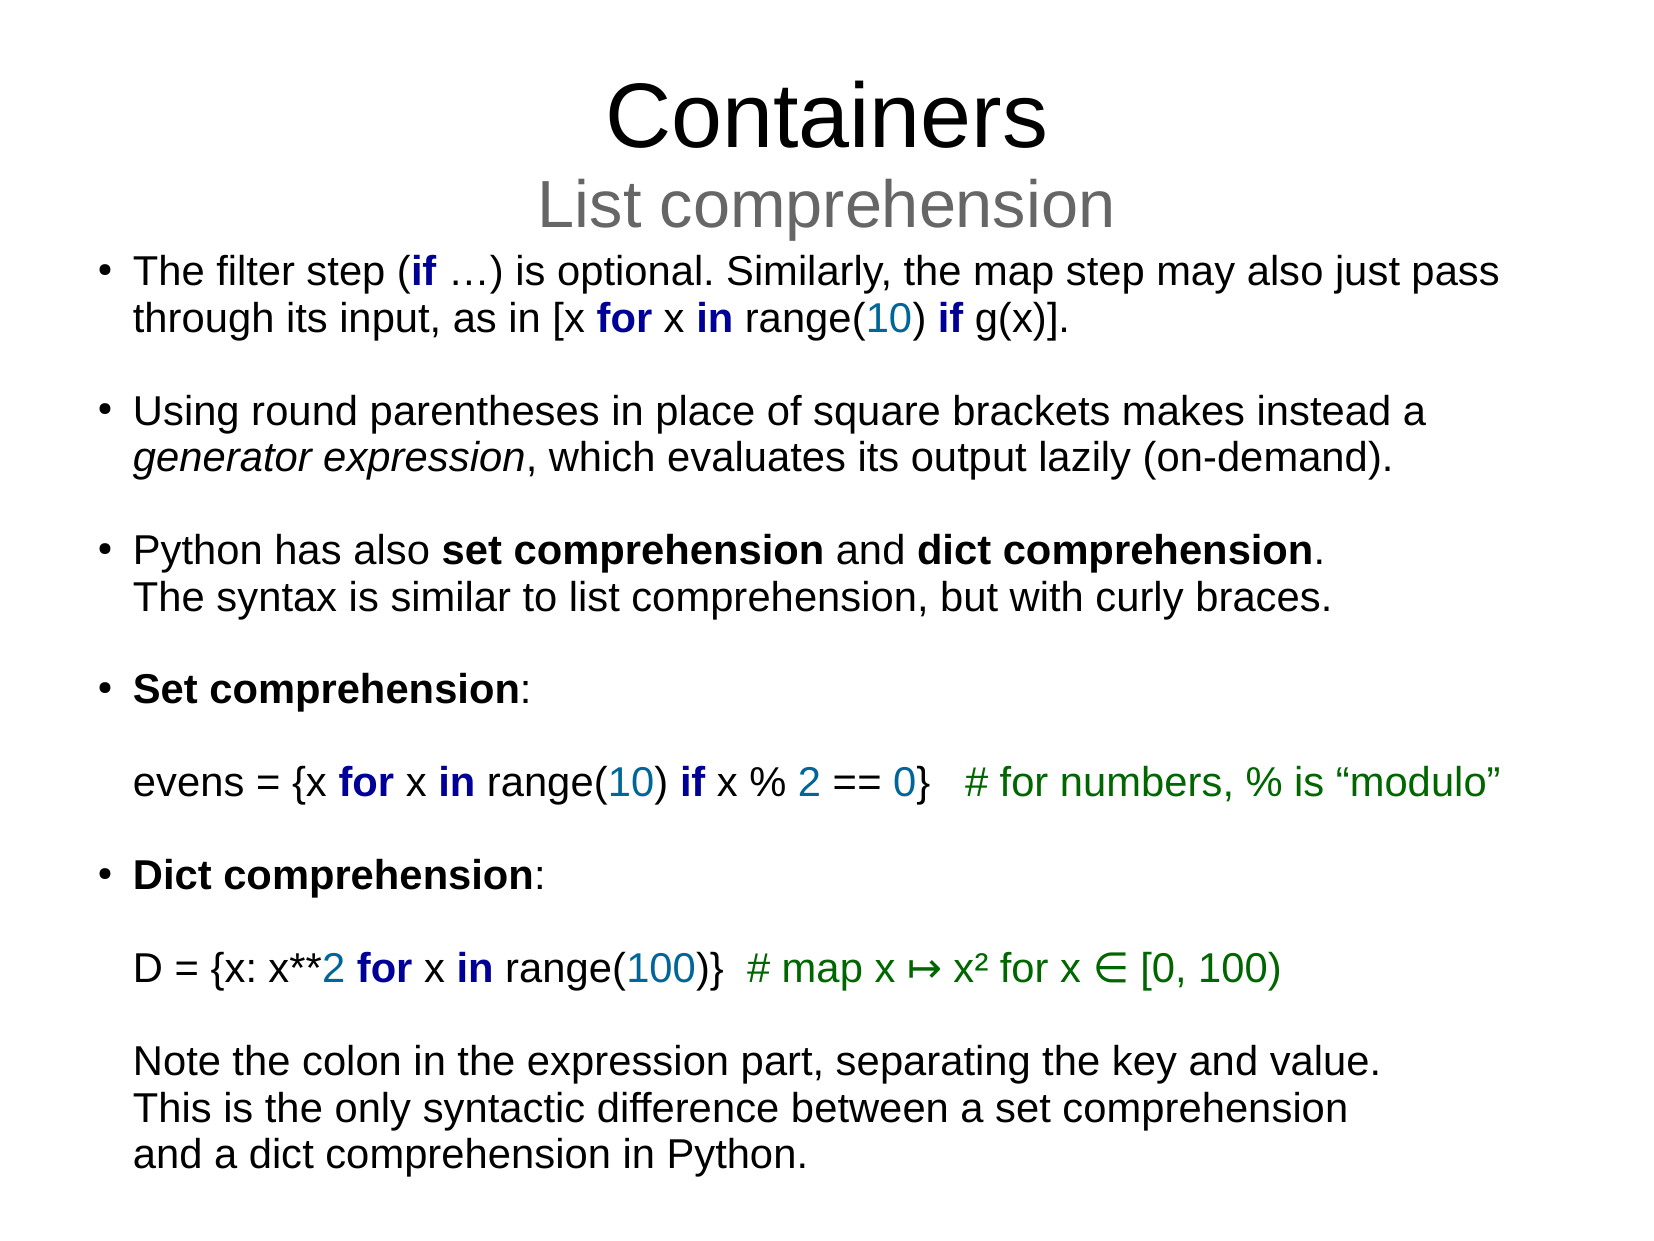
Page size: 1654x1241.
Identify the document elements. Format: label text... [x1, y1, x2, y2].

text_box The filter step (if …) is optional. Similarly, the map step may also just pass through its input, as in [x for x in range(10) if g(x)]. Using round parentheses in place of square brackets makes instead a generator expression, which evaluates its output lazily (on-demand). Python has also set comprehension and dict comprehension. The syntax is similar to list comprehension, but with curly braces. Set comprehension: evens = {x for x in range(10) if x % 2 == 0} # for numbers, % is “modulo” Dict comprehension: D = {x: x**2 for x in range(100)} # map x ↦ x² for x ∈ [0, 100) Note the colon in the expression part, separating the key and value. This is the only syntactic difference between a set comprehension and a dict comprehension in Python. [82, 240, 1561, 1196]
title Containers List comprehension [82, 49, 1571, 257]
